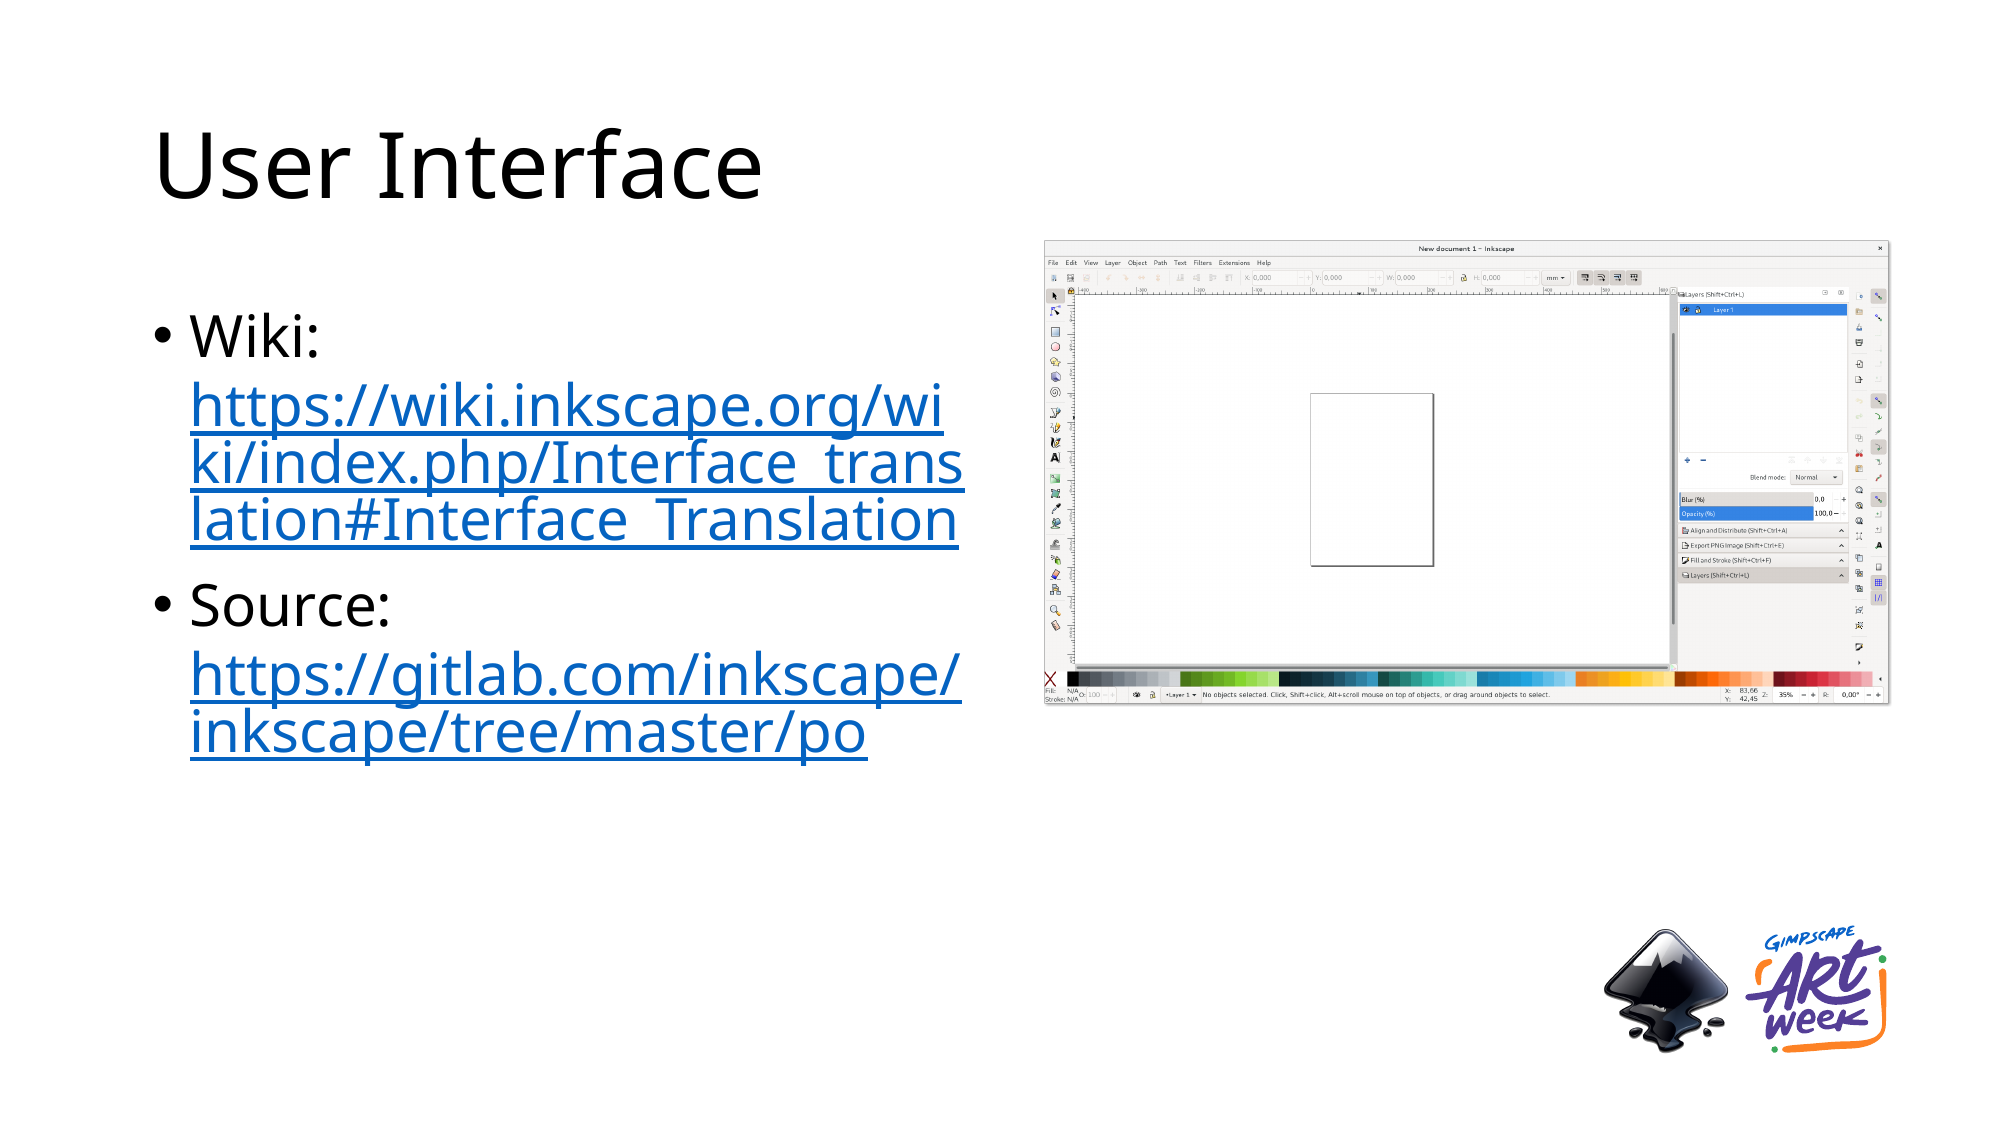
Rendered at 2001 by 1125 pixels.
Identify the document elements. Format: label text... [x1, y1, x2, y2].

text_box User Interface [137, 59, 1863, 277]
text_box Wiki: https://wiki.inkscape.org/wiki/index.php/Interface_translation#Interface_Translation Source: https://gitlab.com/inkscape/inkscape/tree/master/po [137, 299, 988, 1013]
picture [1595, 921, 1737, 1063]
picture [1742, 915, 1890, 1063]
picture [1042, 238, 1892, 707]
